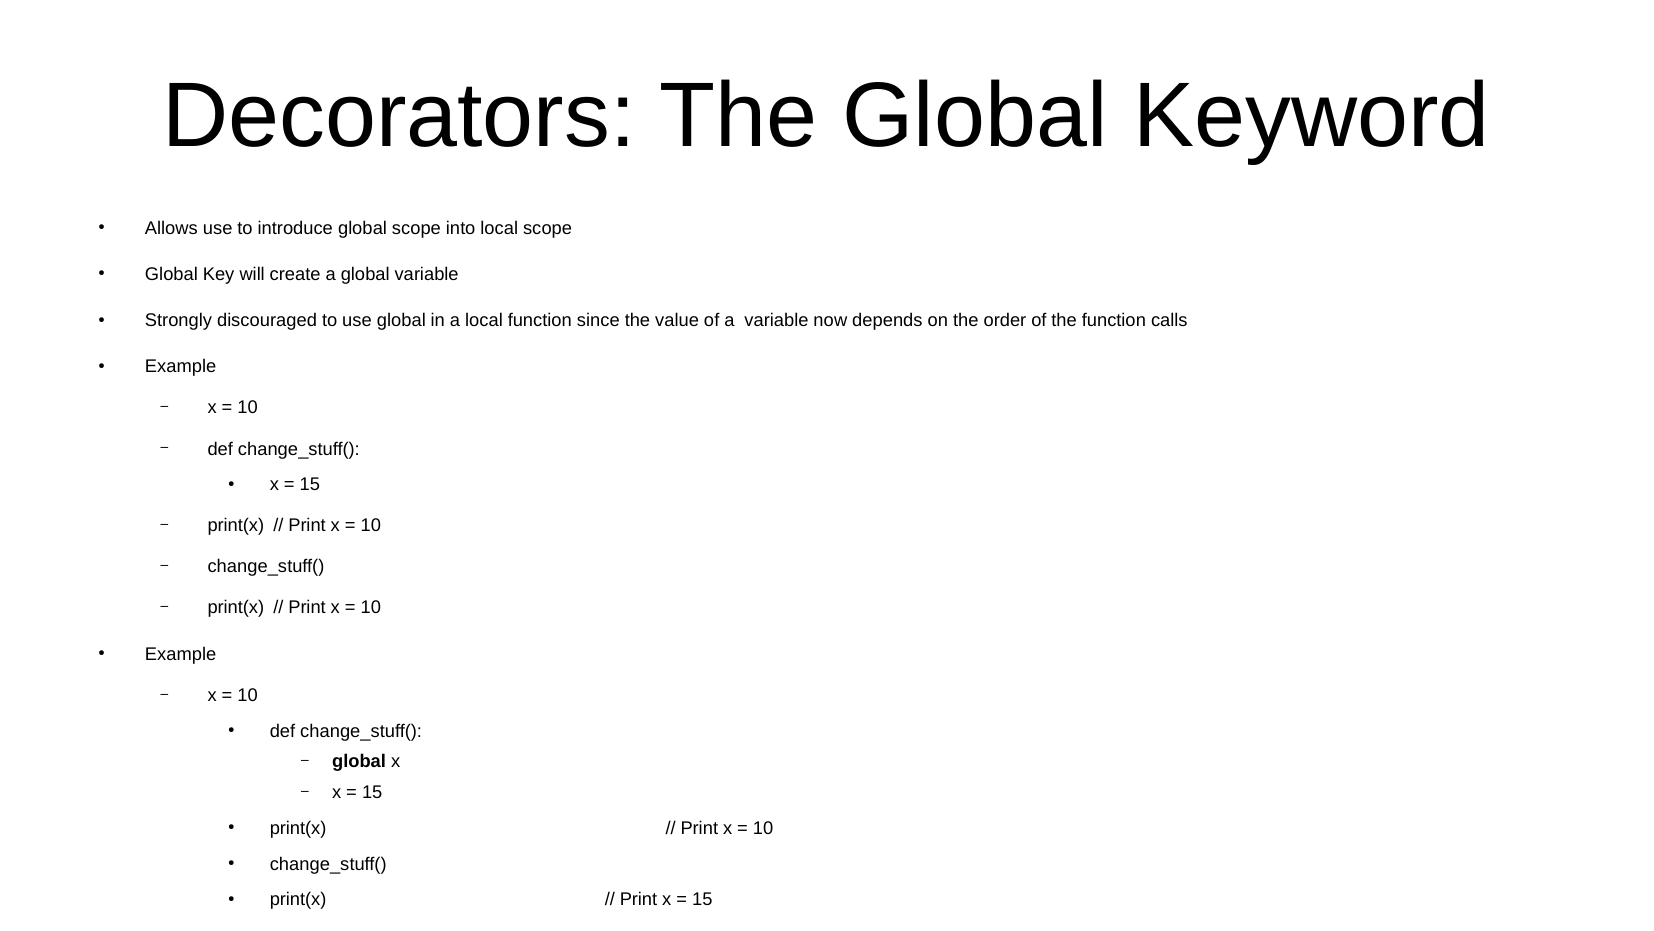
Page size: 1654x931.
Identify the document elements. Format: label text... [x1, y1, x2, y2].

list Allows use to introduce global scope into local scope Global Key will create a global variable Strongly discouraged to use global in a local function since the value of a variable now depends on the order of the function calls Example x = 10 def change_stuff(): x = 15 print(x) // Print x = 10 change_stuff() print(x) // Print x = 10 Example x = 10 def change_stuff(): global x x = 15 print(x) // Print x = 10 change_stuff() print(x) // Print x = 15 [82, 217, 1571, 916]
title Decorators: The Global Keyword [82, 37, 1571, 193]
